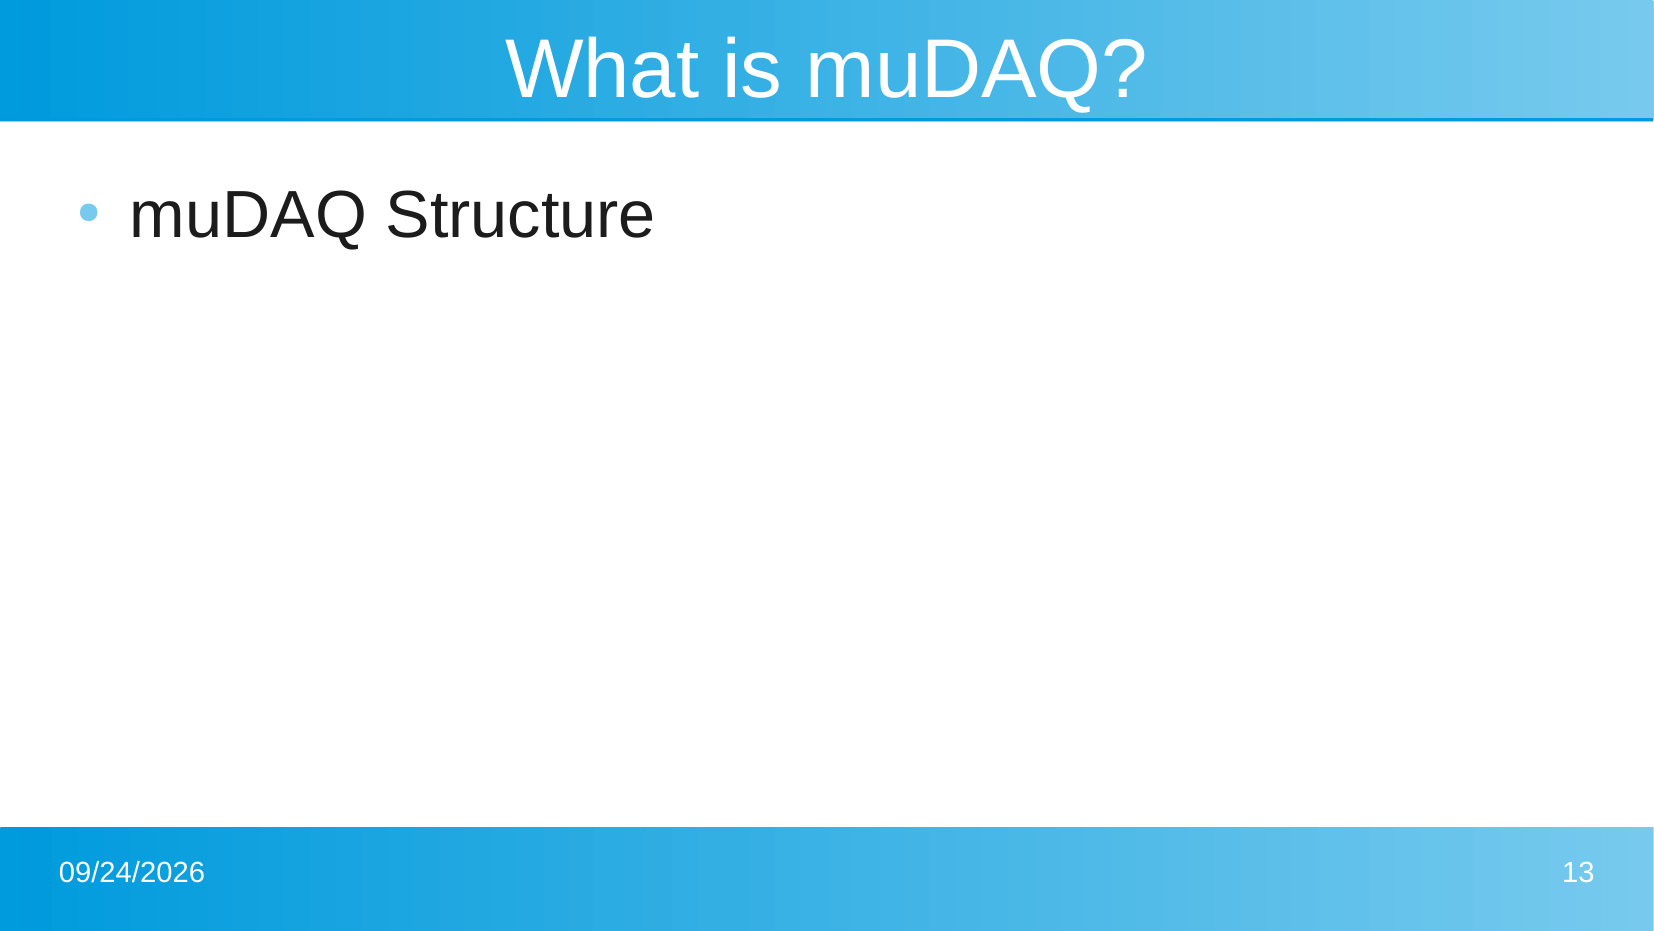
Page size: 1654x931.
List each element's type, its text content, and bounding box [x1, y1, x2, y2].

list muDAQ Structure [59, 177, 1595, 768]
title What is muDAQ? [59, 22, 1595, 116]
